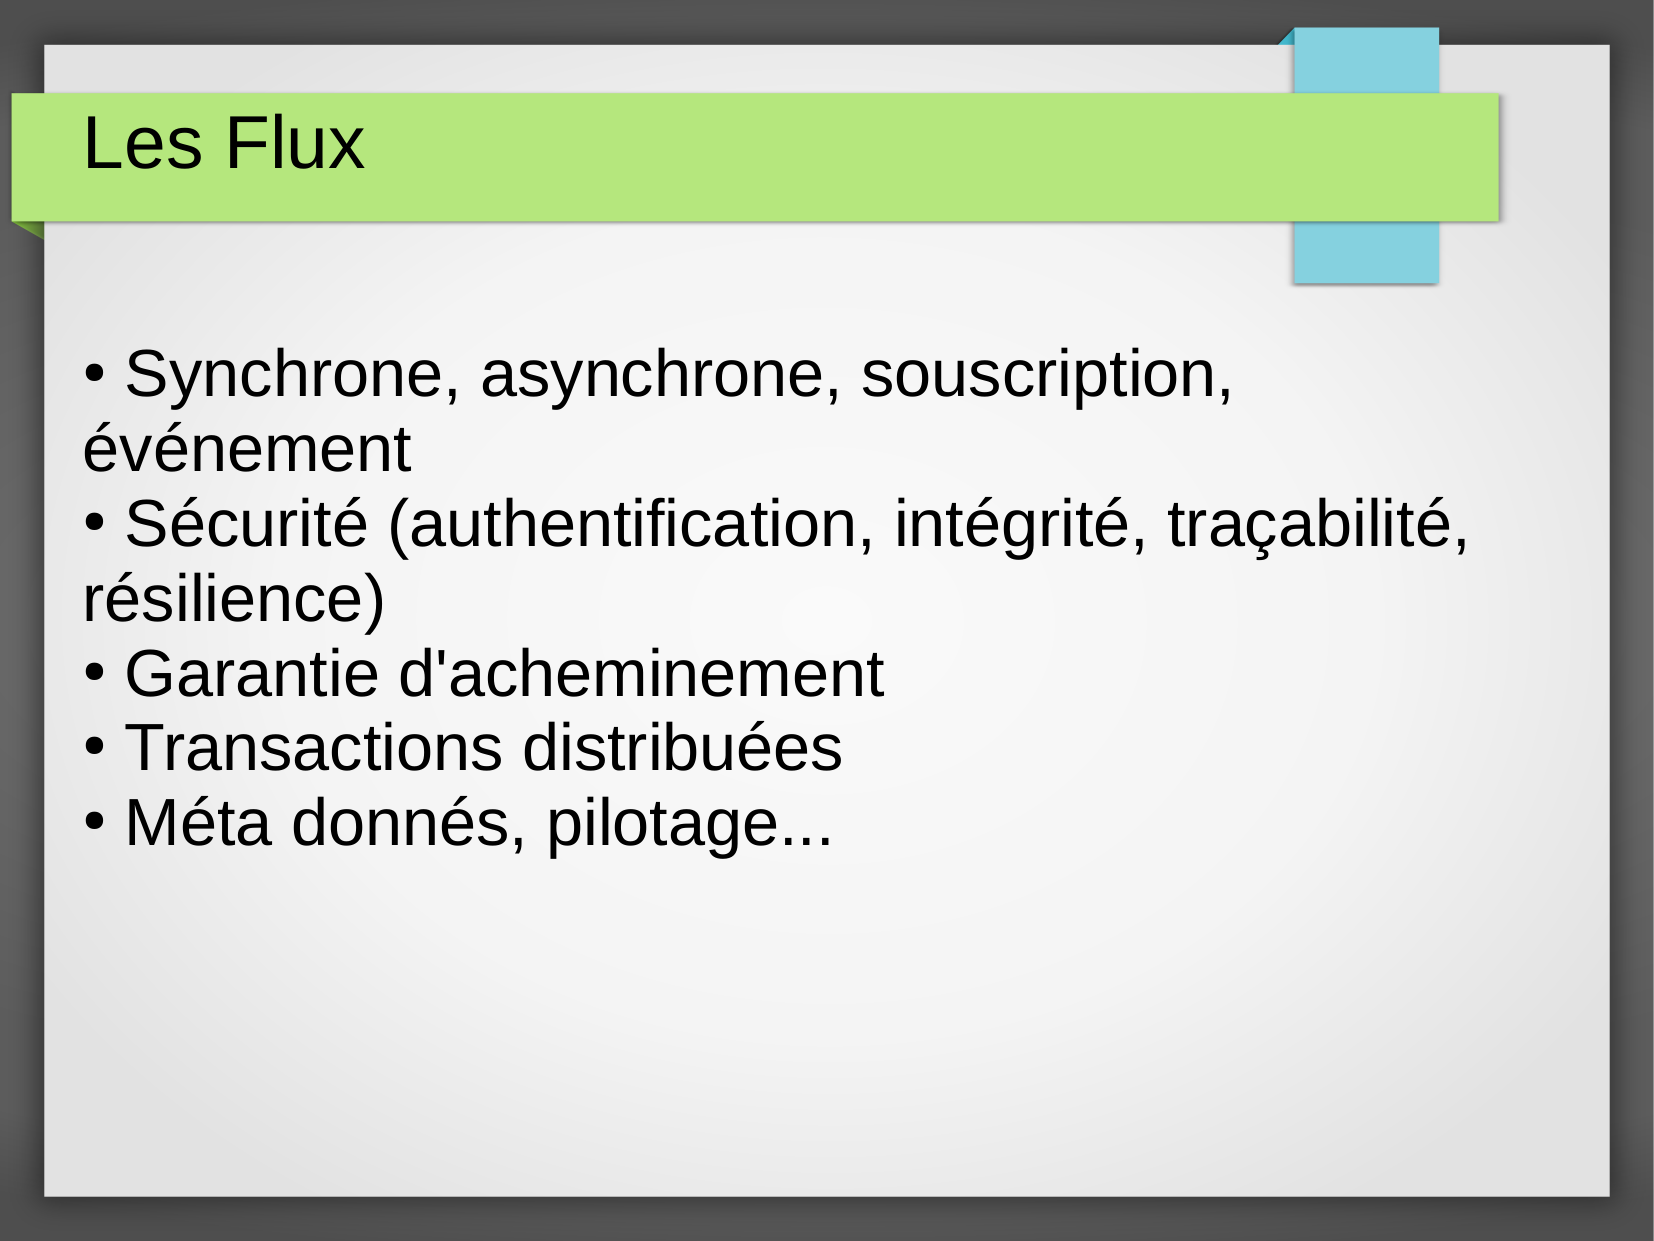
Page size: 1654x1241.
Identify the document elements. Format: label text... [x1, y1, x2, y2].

subtitle Synchrone, asynchrone, souscription, événement Sécurité (authentification, intégrité, traçabilité, résilience) Garantie d'acheminement Transactions distribuées Méta donnés, pilotage... [82, 49, 1571, 1010]
picture [0, 0, 1654, 1241]
